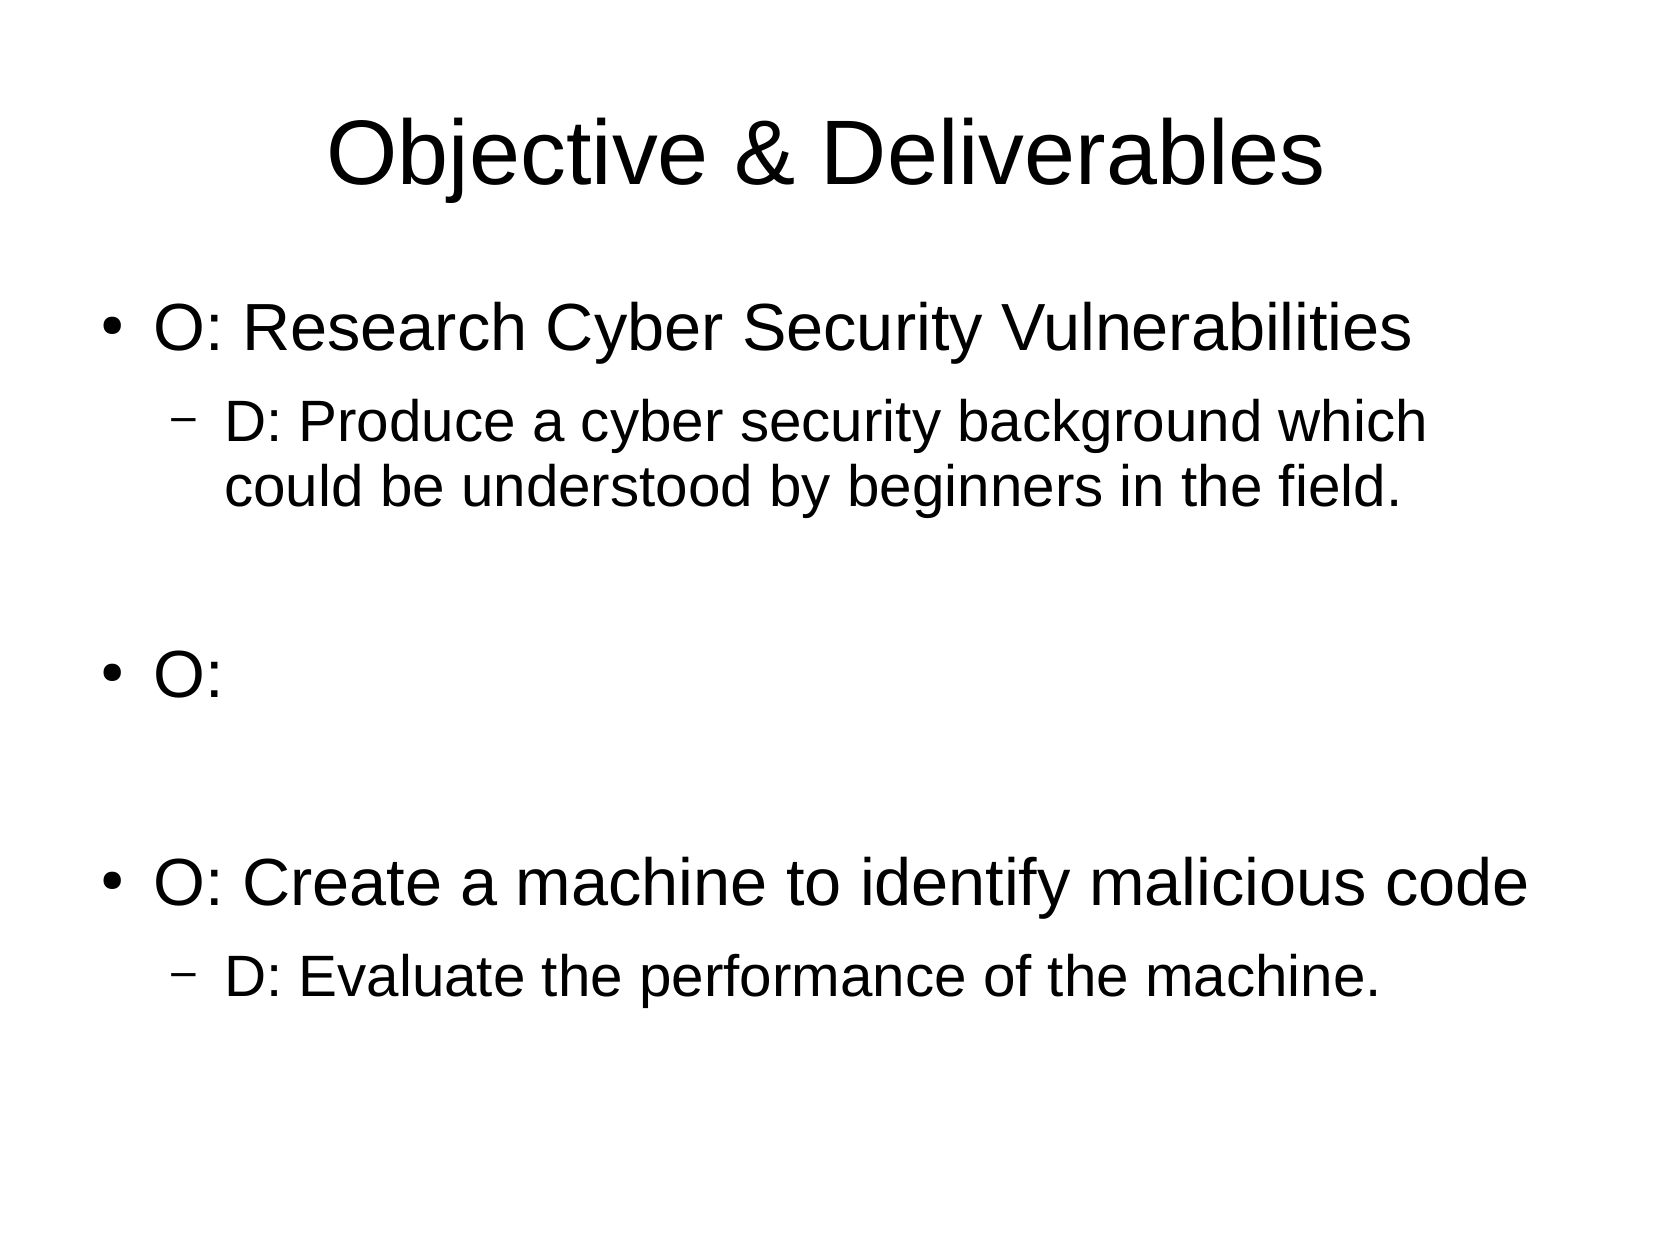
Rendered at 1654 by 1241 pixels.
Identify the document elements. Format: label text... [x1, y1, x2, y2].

title Objective & Deliverables [82, 49, 1571, 257]
list O: Research Cyber Security Vulnerabilities D: Produce a cyber security background which could be understood by beginners in the field. O: O: Create a machine to identify malicious code D: Evaluate the performance of the machine. [82, 290, 1571, 1010]
